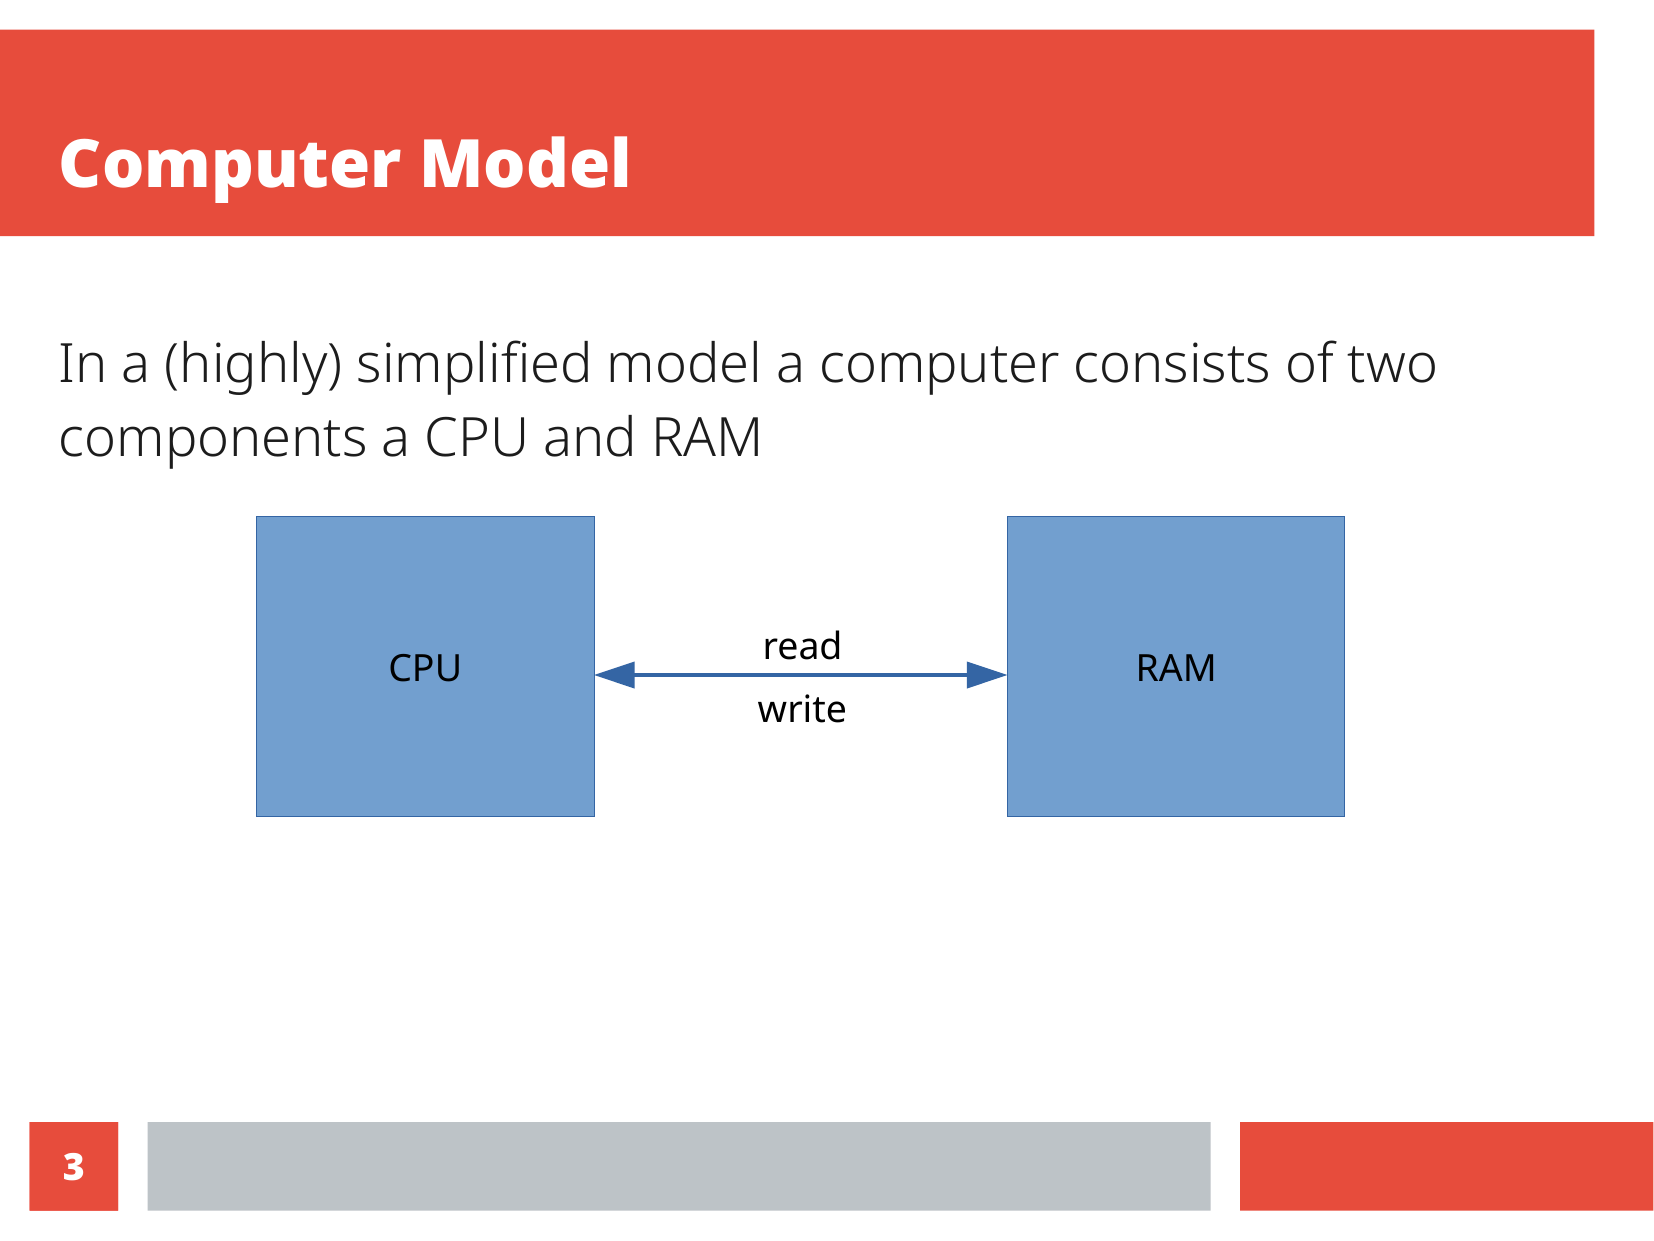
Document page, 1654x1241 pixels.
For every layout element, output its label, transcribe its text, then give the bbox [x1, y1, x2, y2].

text_box read [735, 630, 871, 661]
title Computer Model [59, 59, 1595, 207]
text_box CPU [256, 516, 595, 817]
text_box read [824, 641, 836, 657]
text_box RAM [1007, 516, 1345, 817]
subtitle In a (highly) simplified model a computer consists of two components a CPU and RAM [59, 324, 1565, 1093]
text_box write [735, 693, 871, 724]
